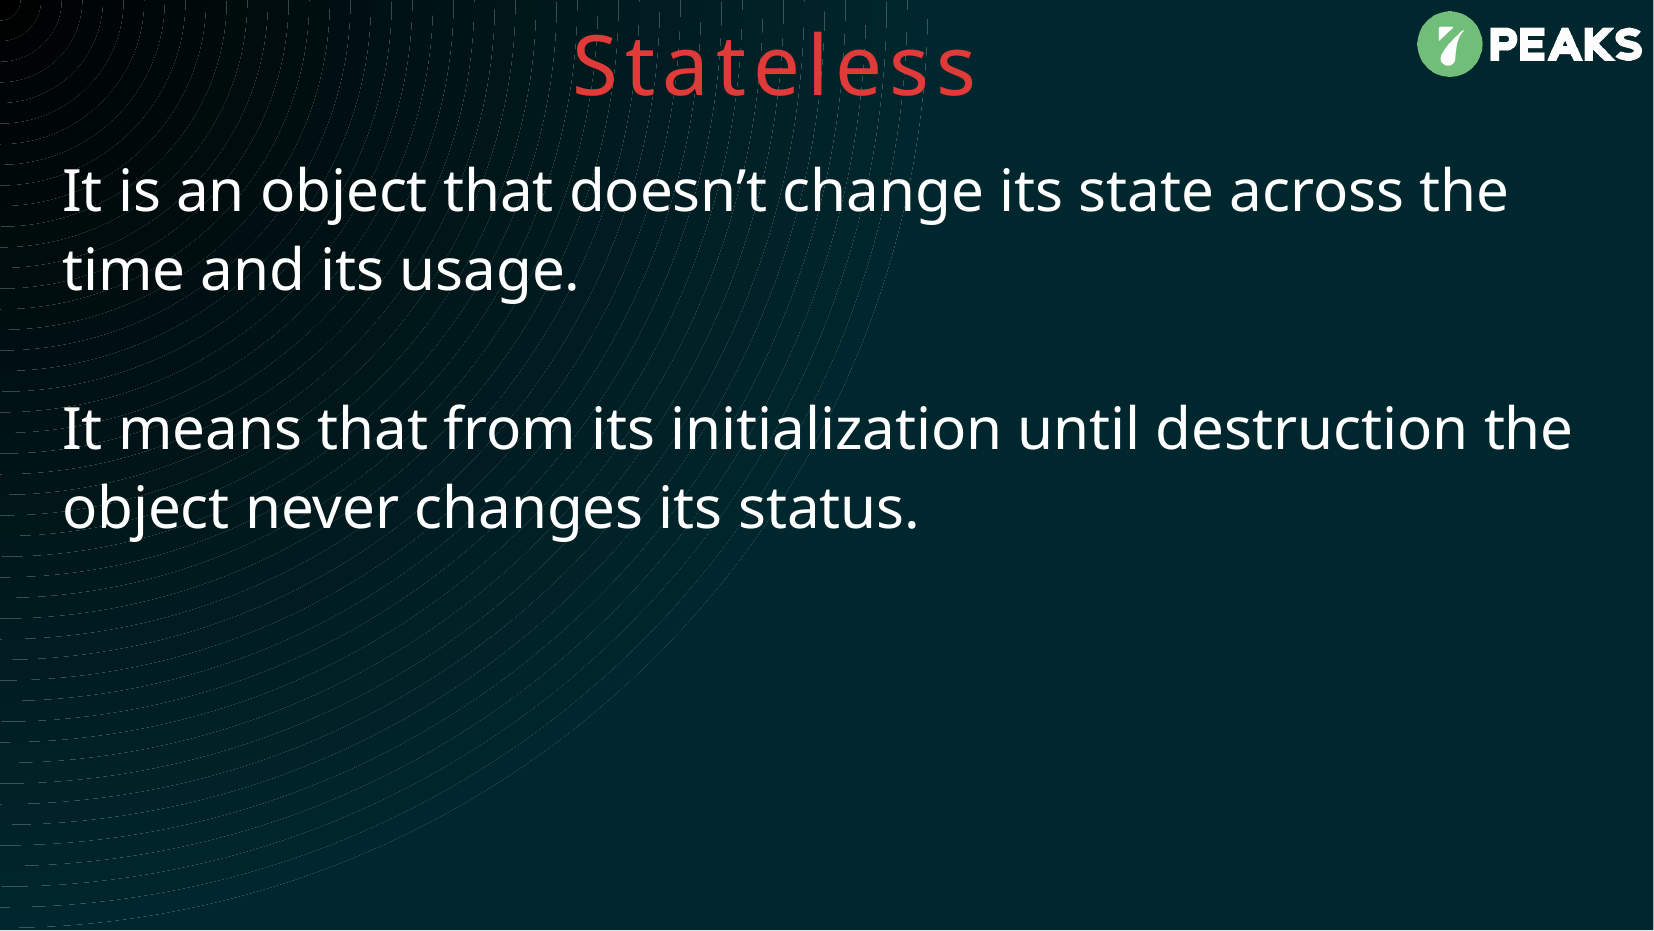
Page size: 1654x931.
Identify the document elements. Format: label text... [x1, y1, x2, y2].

text_box Stateless [558, 0, 1096, 141]
text_box It is an object that doesn’t change its state across the time and its usage. It means that from its initialization until destruction the object never changes its status. [47, 141, 1607, 908]
picture [1417, 11, 1642, 77]
